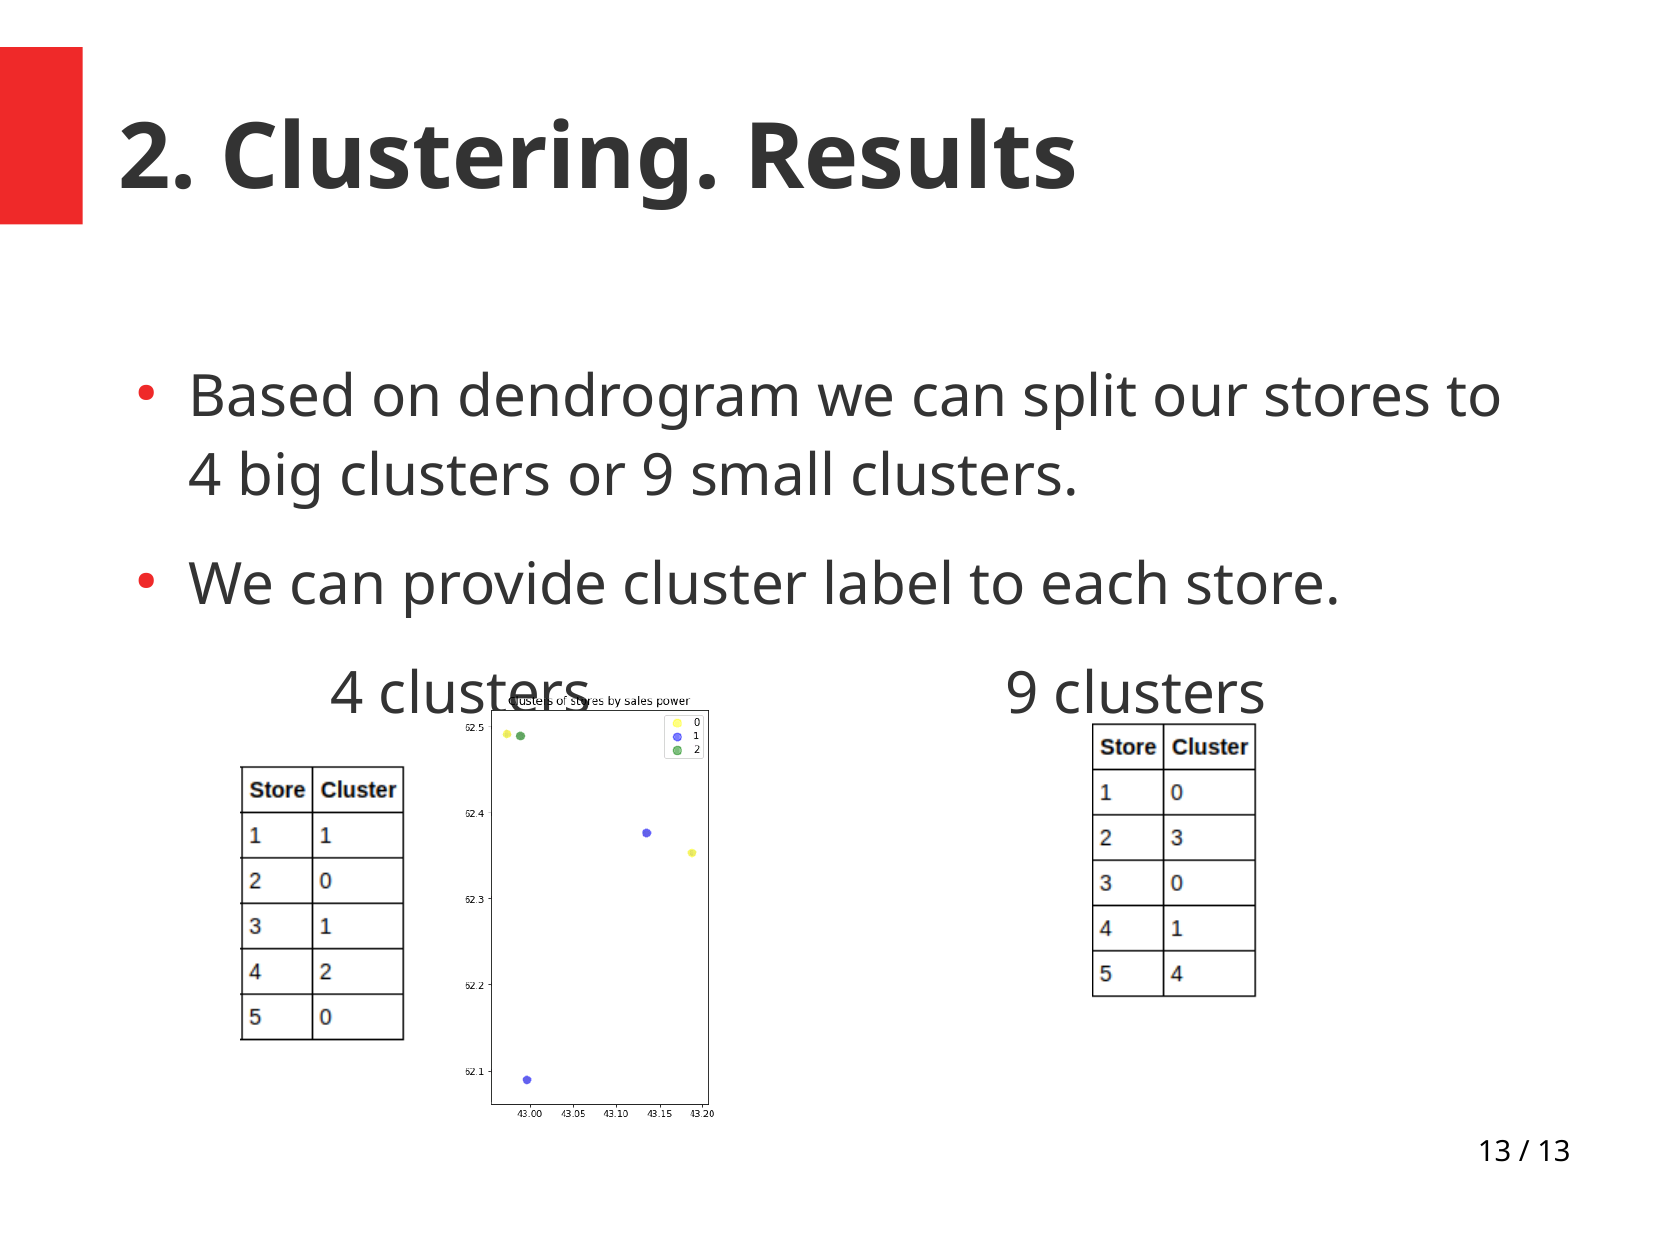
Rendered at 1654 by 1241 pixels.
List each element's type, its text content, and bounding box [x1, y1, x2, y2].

picture [1092, 719, 1261, 1006]
title 2. Clustering. Results [118, 49, 1571, 257]
picture [240, 754, 409, 1051]
picture [457, 689, 721, 1126]
list Based on dendrogram we can split our stores to 4 big clusters or 9 small clusters. We can provide cluster label to each store. 4 clusters 9 clusters [118, 354, 1536, 1074]
